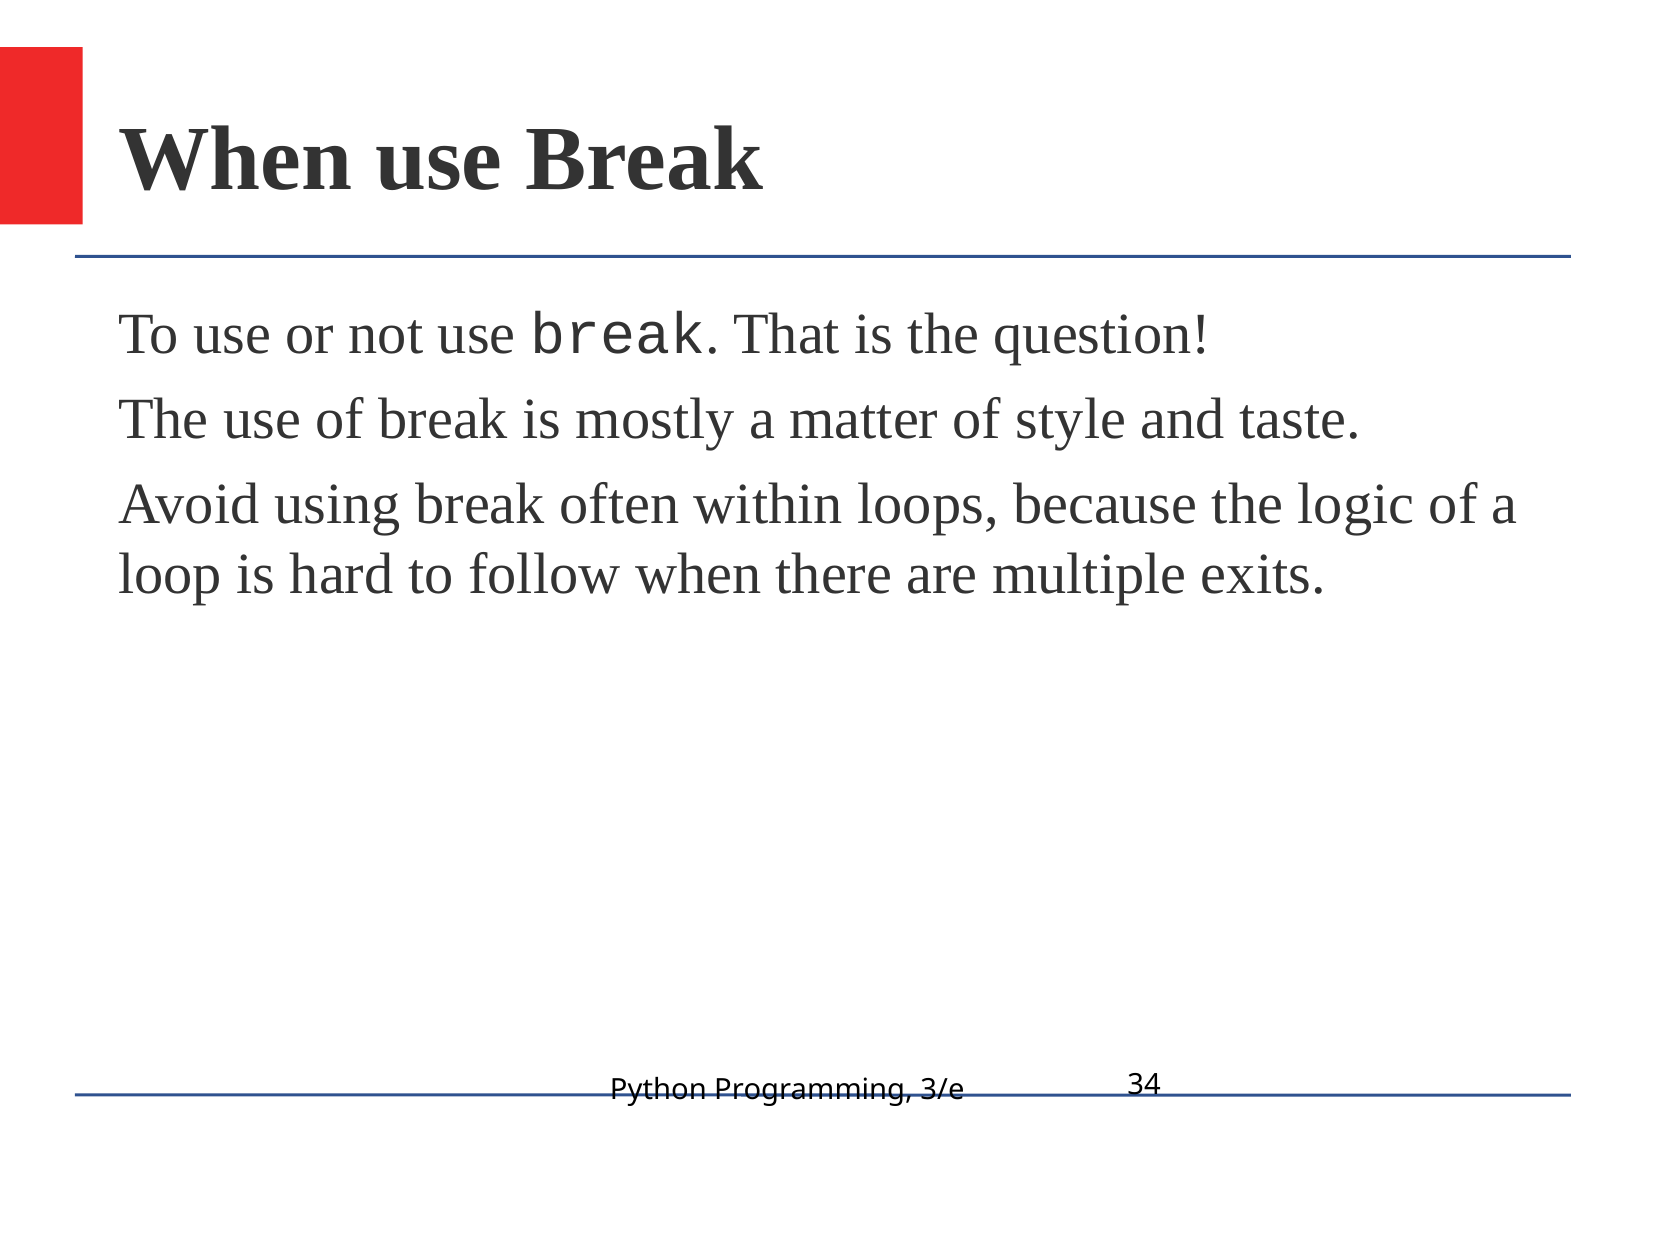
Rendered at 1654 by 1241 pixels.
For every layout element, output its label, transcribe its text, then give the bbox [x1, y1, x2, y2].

text_box Python Programming, 3/e [549, 1080, 1025, 1113]
title When use Break [118, 49, 1571, 257]
text_box ‹#› [1112, 1080, 1426, 1113]
list To use or not use break. That is the question! The use of break is mostly a matter of style and taste. Avoid using break often within loops, because the logic of a loop is hard to follow when there are multiple exits. [118, 295, 1536, 1080]
